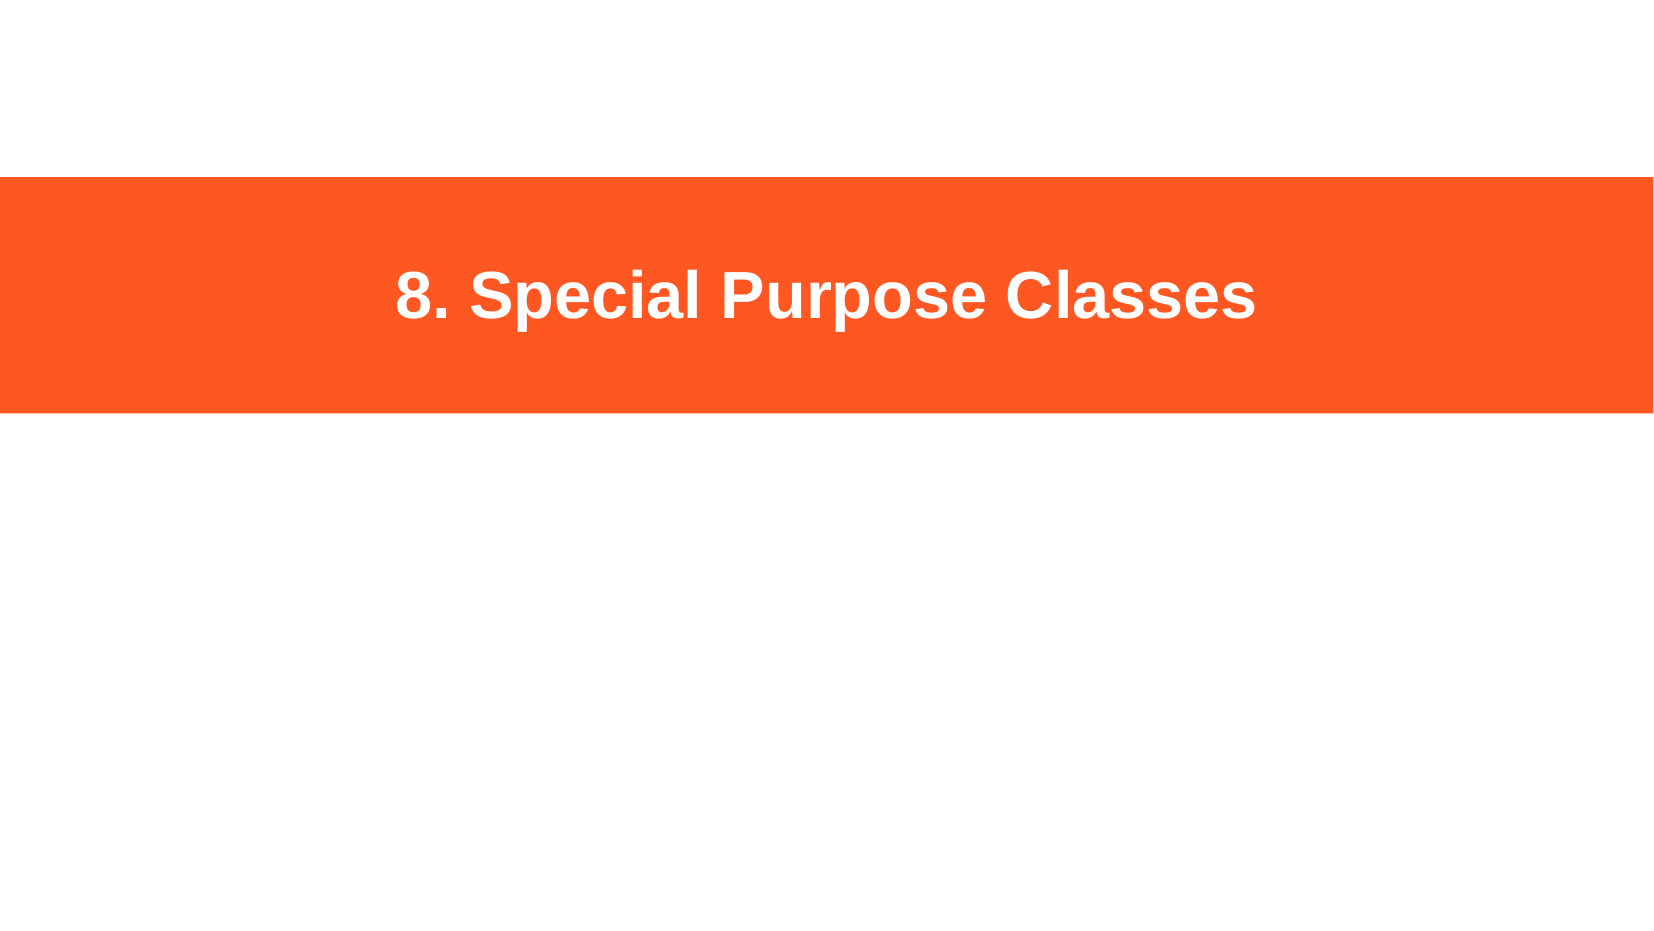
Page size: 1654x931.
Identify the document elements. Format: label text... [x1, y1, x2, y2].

title 8. Special Purpose Classes [0, 177, 1654, 414]
